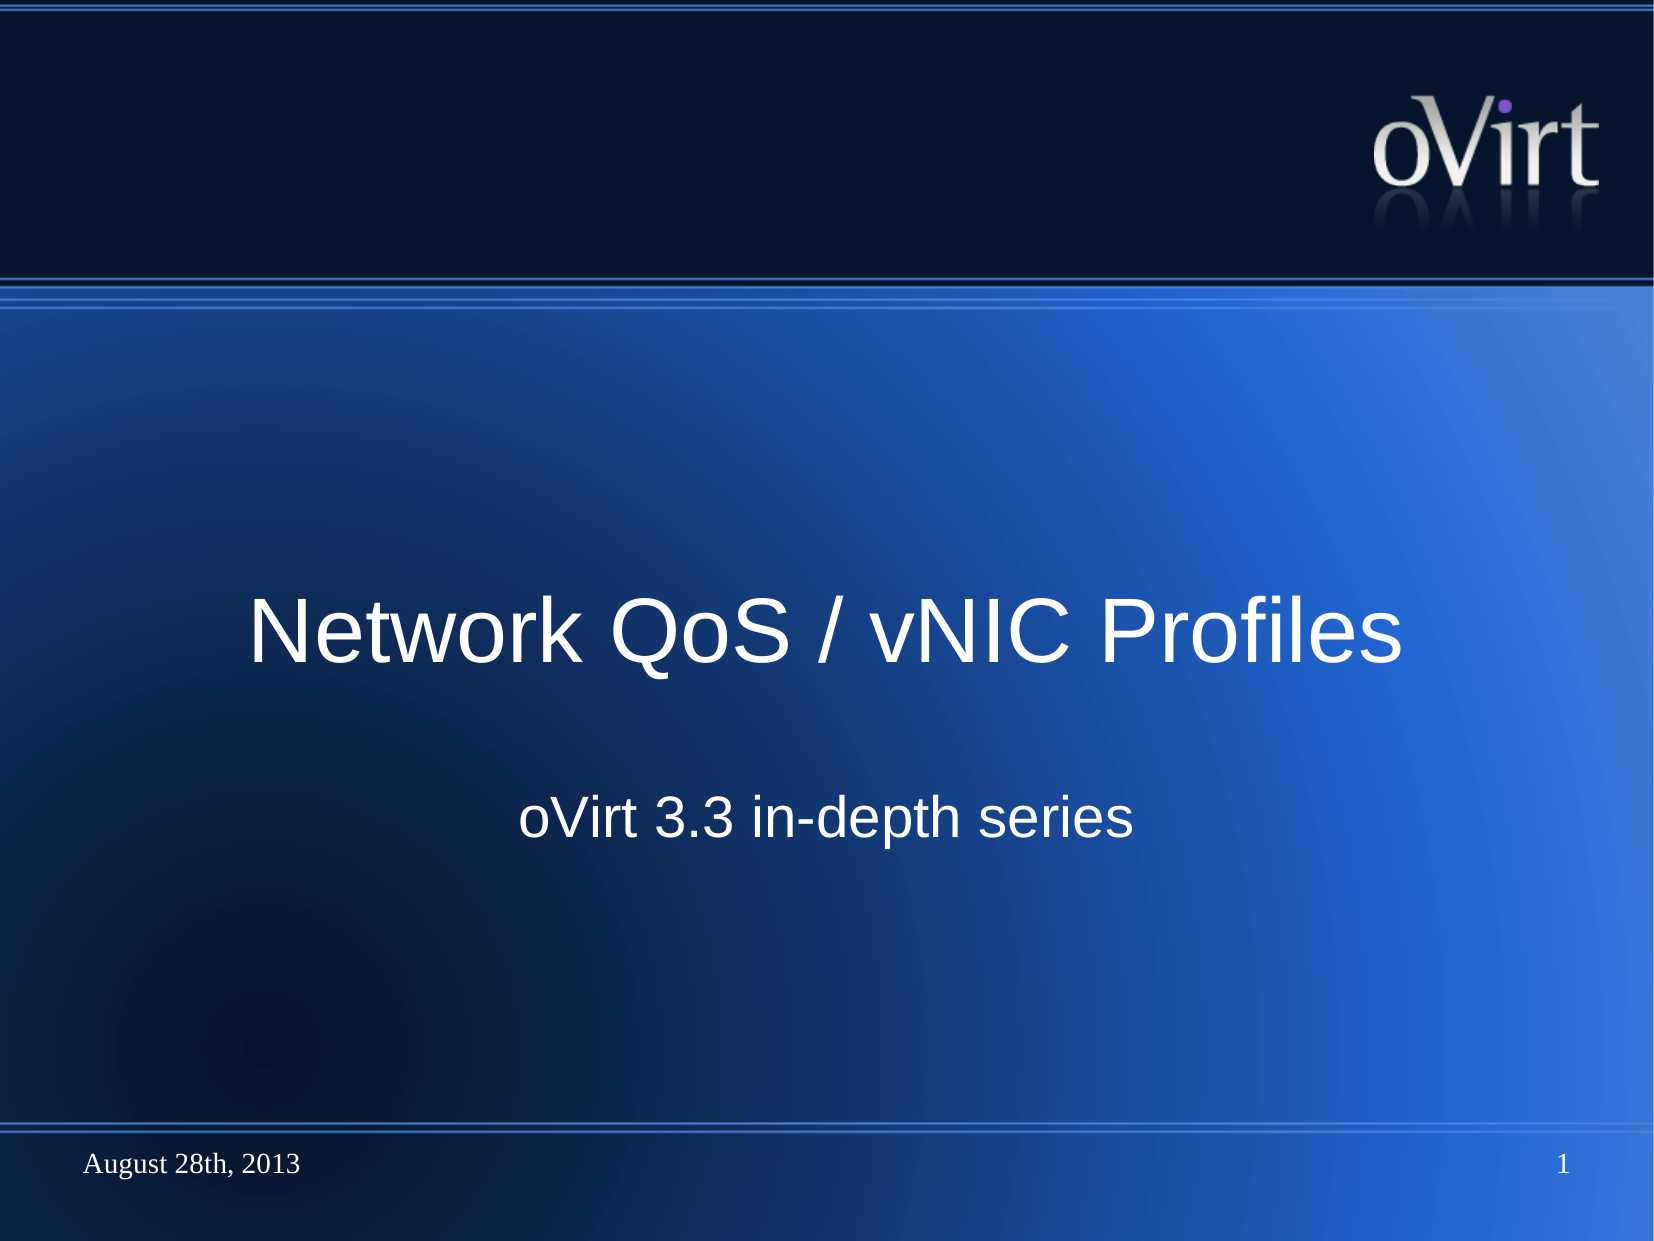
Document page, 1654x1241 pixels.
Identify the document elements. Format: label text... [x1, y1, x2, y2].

picture [0, 0, 1654, 1241]
subtitle Network QoS / vNIC Profiles oVirt 3.3 in-depth series [82, 355, 1571, 1075]
